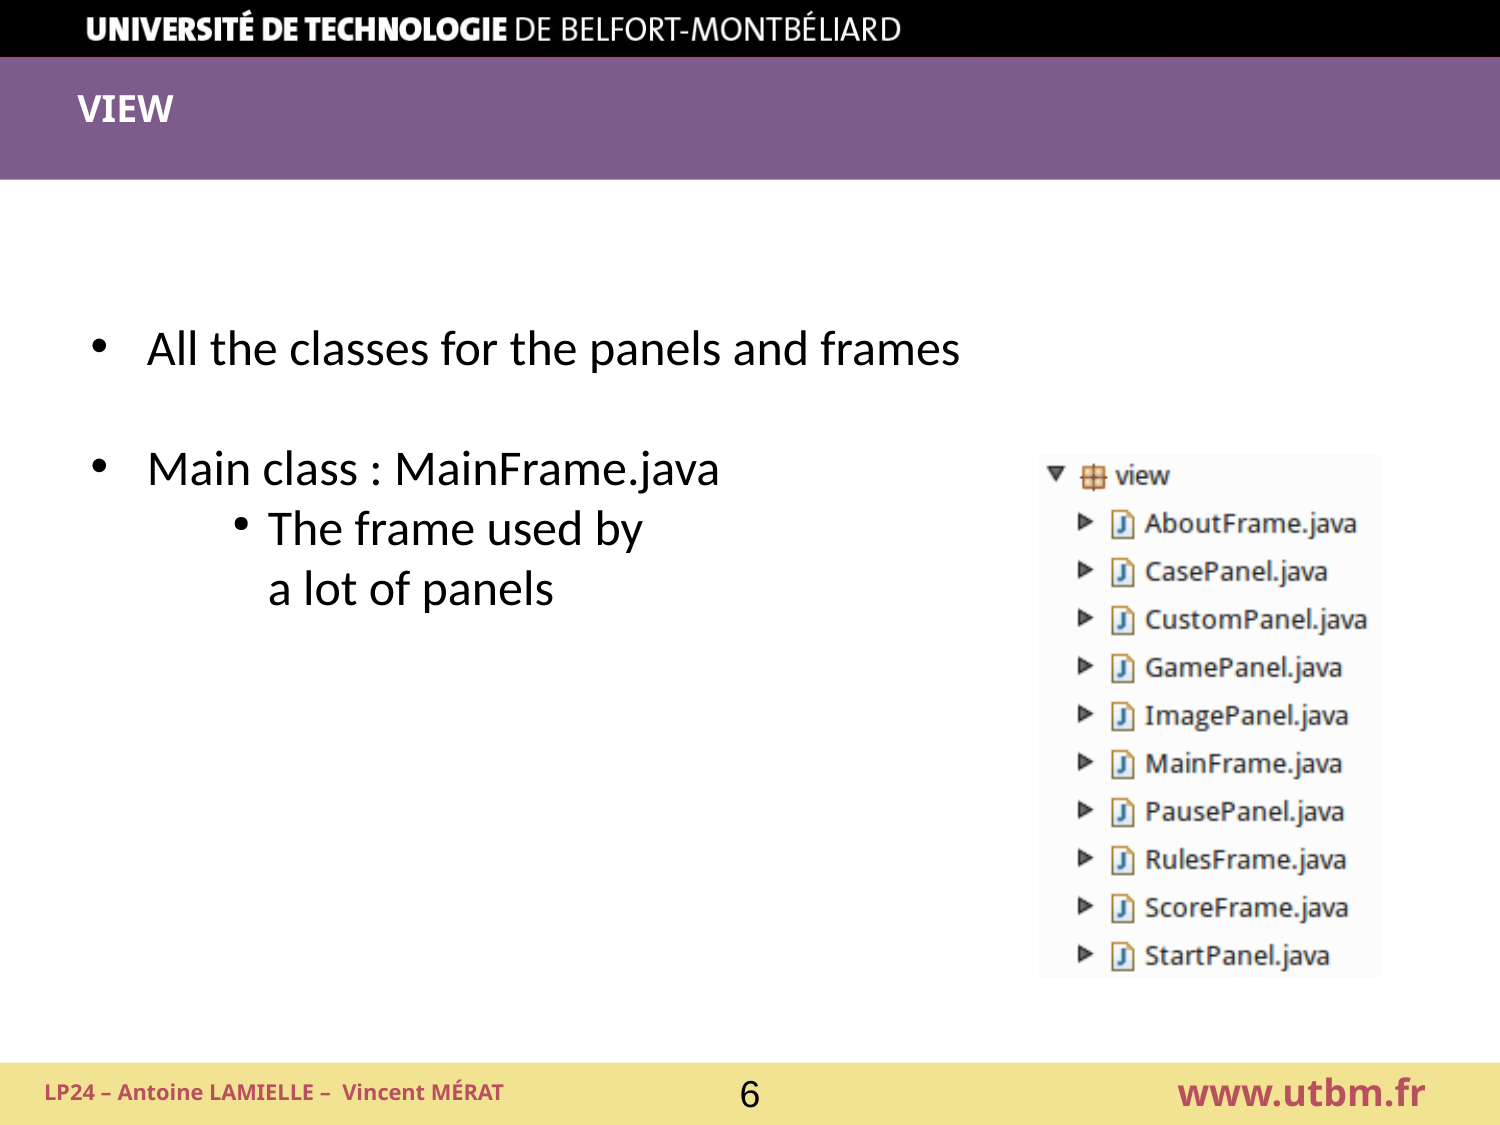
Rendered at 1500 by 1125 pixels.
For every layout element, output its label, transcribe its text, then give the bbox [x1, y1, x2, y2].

picture [0, 0, 1500, 57]
text_box VIEW [62, 78, 1288, 138]
text_box LP24 – Antoine LAMIELLE – Vincent MÉRAT [29, 1078, 591, 1112]
text_box <number> [0, 1062, 1500, 1123]
text_box All the classes for the panels and frames Main class : MainFrame.java The frame used by a lot of panels [90, 315, 1439, 616]
text_box [0, 57, 1500, 180]
picture [1039, 454, 1381, 978]
